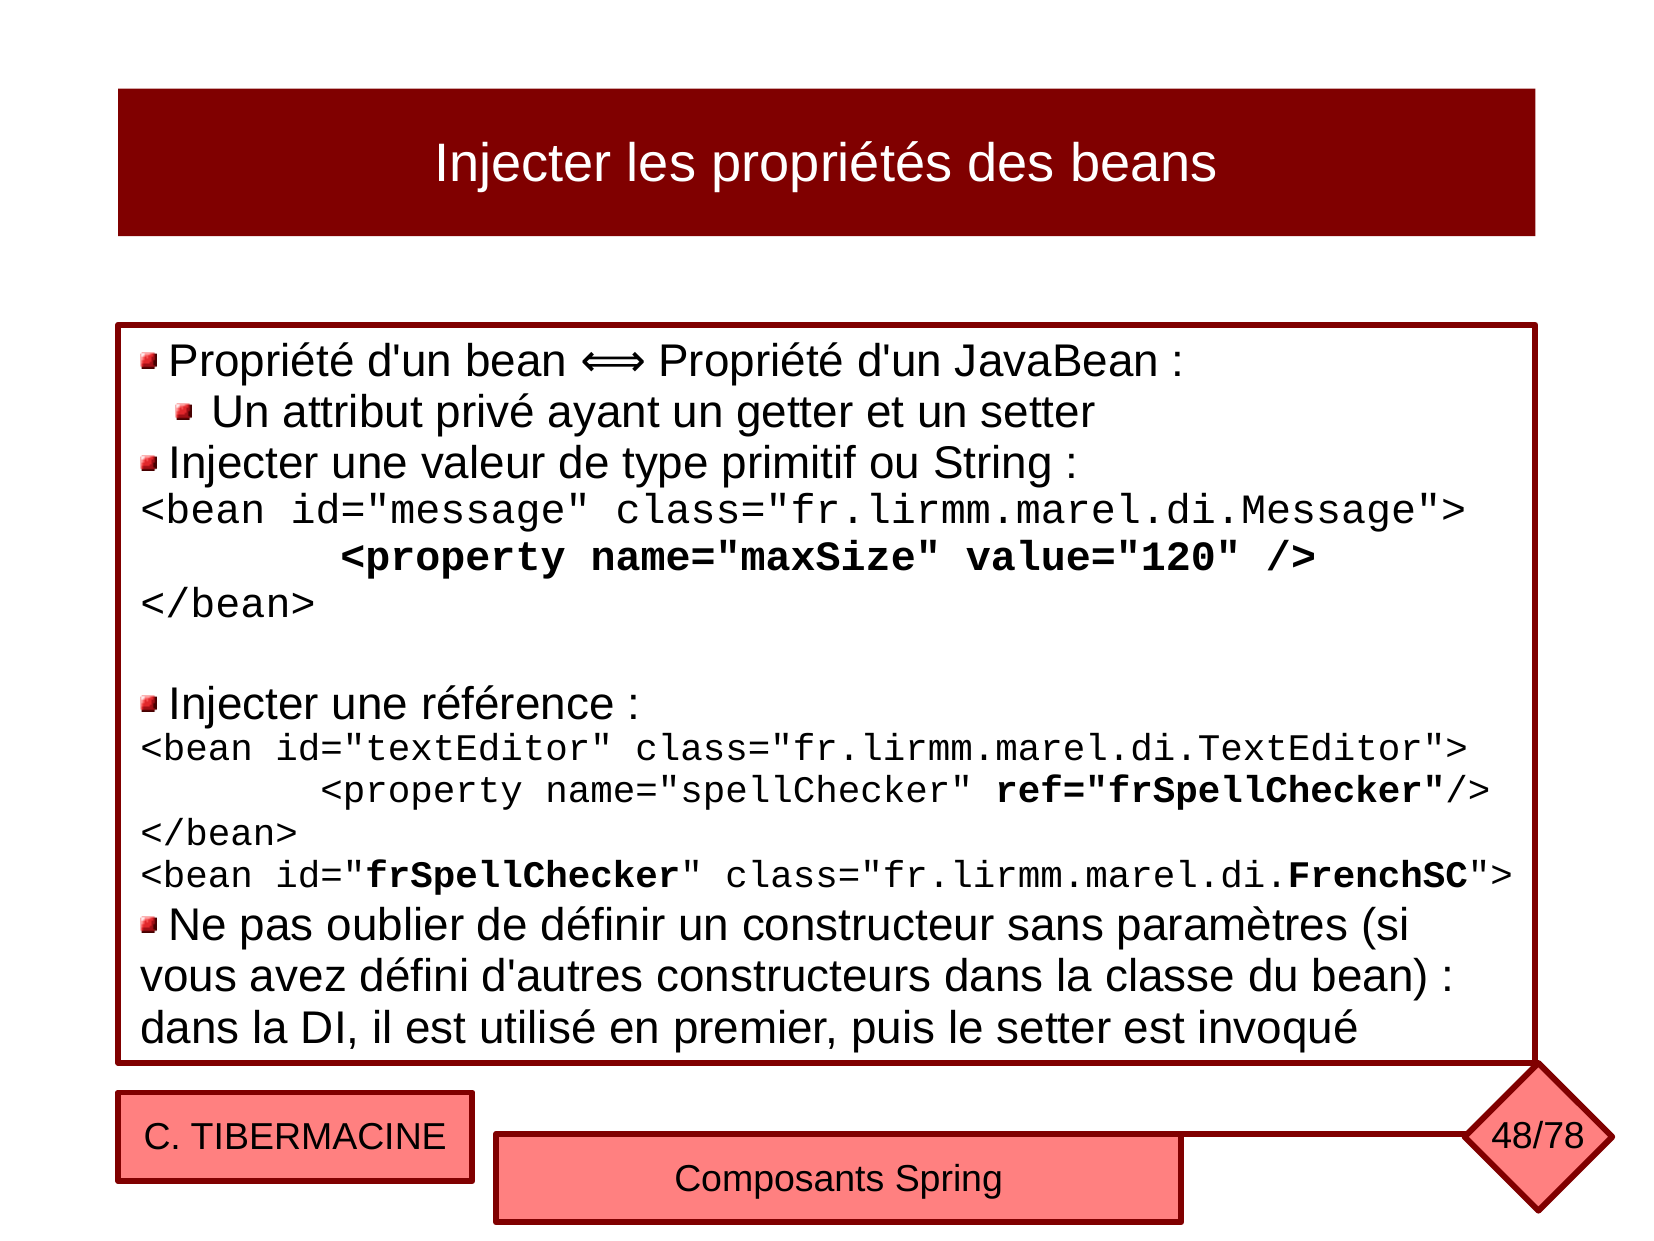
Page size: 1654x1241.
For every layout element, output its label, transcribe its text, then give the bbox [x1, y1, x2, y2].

text_box Injecter les propriétés des beans [118, 88, 1536, 237]
text_box Propriété d'un bean ⟺ Propriété d'un JavaBean : Un attribut privé ayant un getter et un setter Injecter une valeur de type primitif ou String : <bean id="message" class="fr.lirmm.marel.di.Message"> <property name="maxSize" value="120" /> </bean> Injecter une référence : <bean id="textEditor" class="fr.lirmm.marel.di.TextEditor"> <property name="spellChecker" ref="frSpellChecker"/> </bean> <bean id="frSpellChecker" class="fr.lirmm.marel.di.FrenchSC"> Ne pas oublier de définir un constructeur sans paramètres (si vous avez défini d'autres constructeurs dans la classe du bean) : dans la DI, il est utilisé en premier, puis le setter est invoqué [118, 324, 1536, 1063]
text_box <numéro>/78 [1476, 1107, 1613, 1207]
text_box Composants Spring [496, 1133, 1182, 1223]
picture [140, 916, 157, 933]
picture [140, 352, 157, 369]
text_box [1494, 1062, 1583, 1107]
picture [140, 455, 157, 471]
picture [140, 695, 157, 712]
text_box C. TIBERMACINE [118, 1092, 473, 1182]
picture [175, 403, 192, 420]
text_box [1464, 1125, 1476, 1149]
